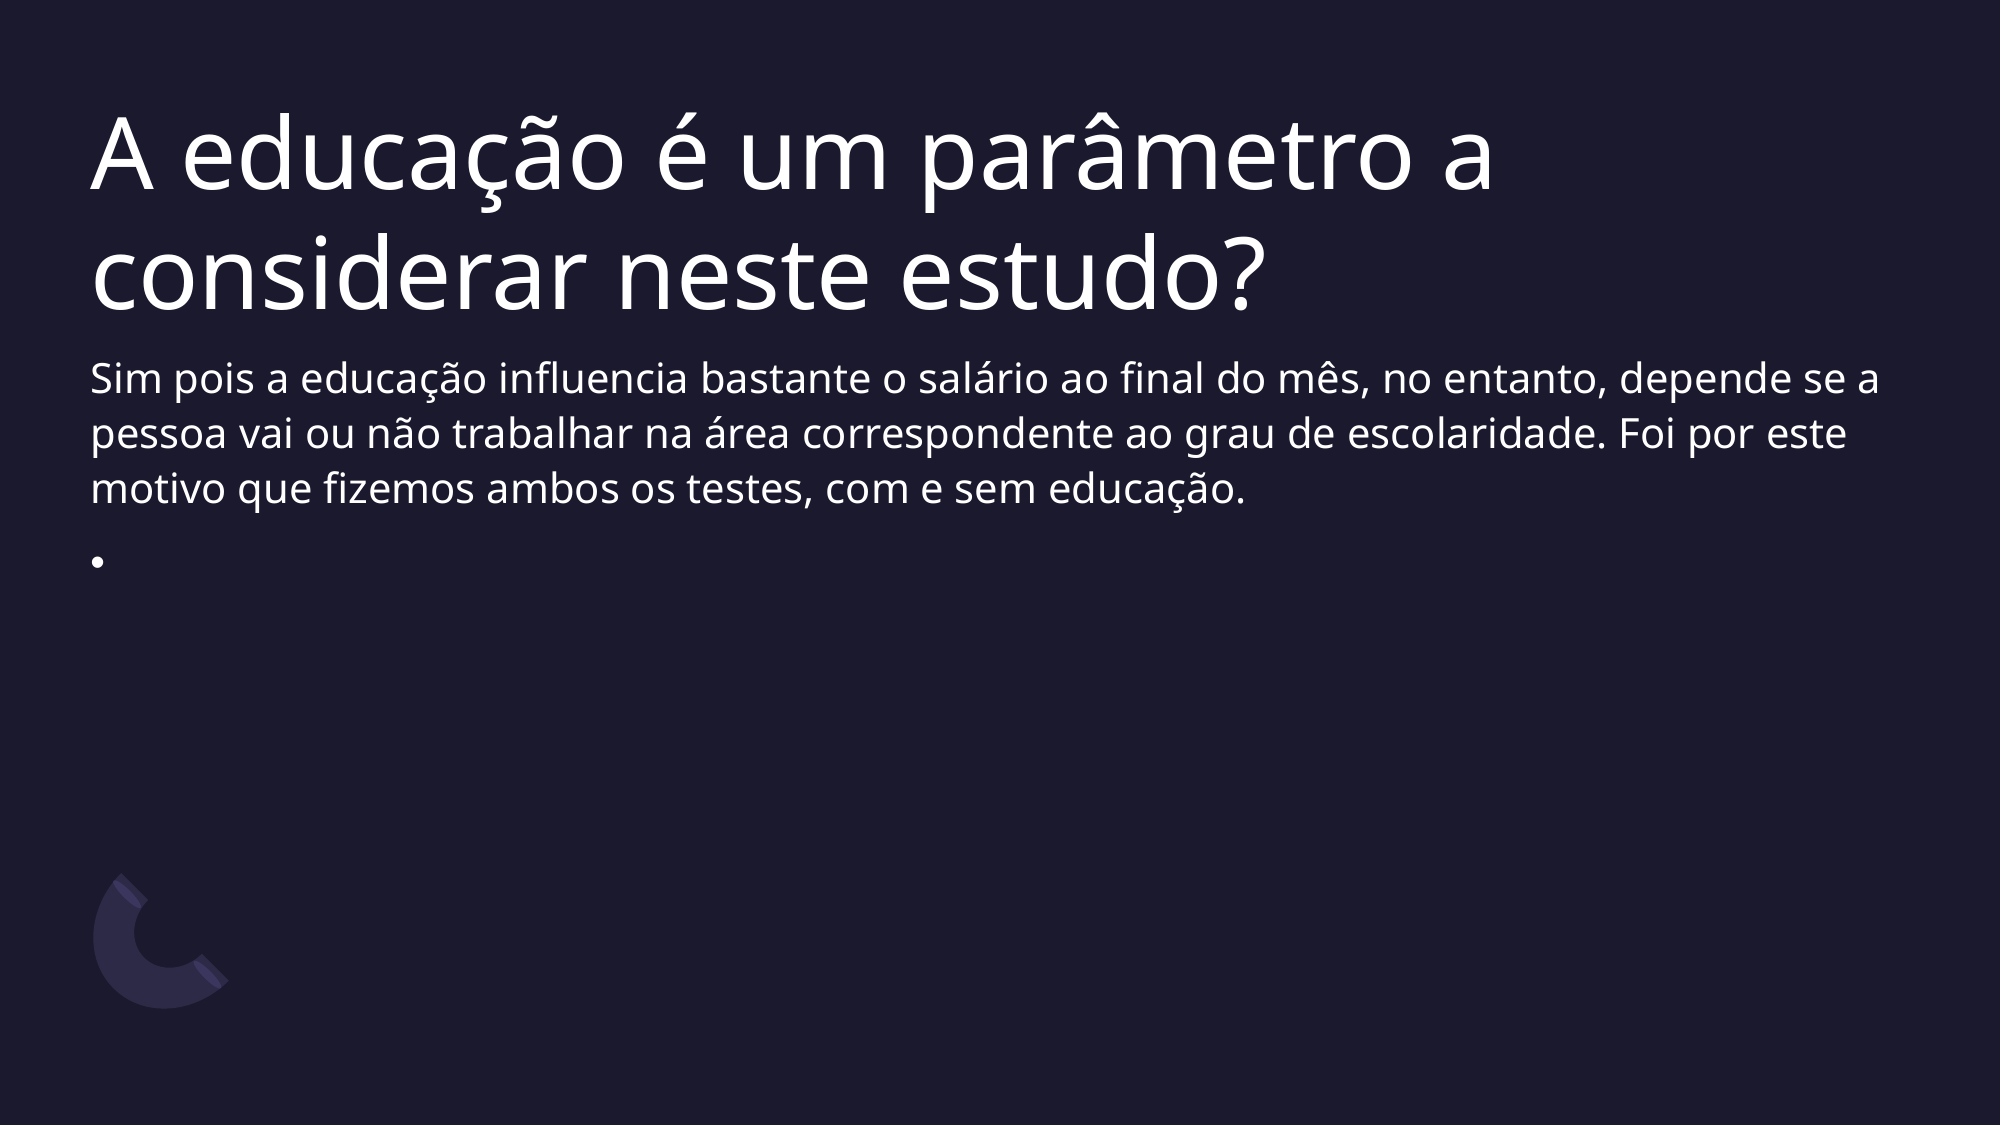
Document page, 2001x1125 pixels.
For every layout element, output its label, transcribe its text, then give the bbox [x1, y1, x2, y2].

list Sim pois a educação influencia bastante o salário ao final do mês, no entanto, depende se a pessoa vai ou não trabalhar na área correspondente ao grau de escolaridade. Foi por este motivo que fizemos ambos os testes, com e sem educação. [90, 346, 1910, 1000]
title A educação é um parâmetro a considerar neste estudo? [90, 90, 1910, 309]
